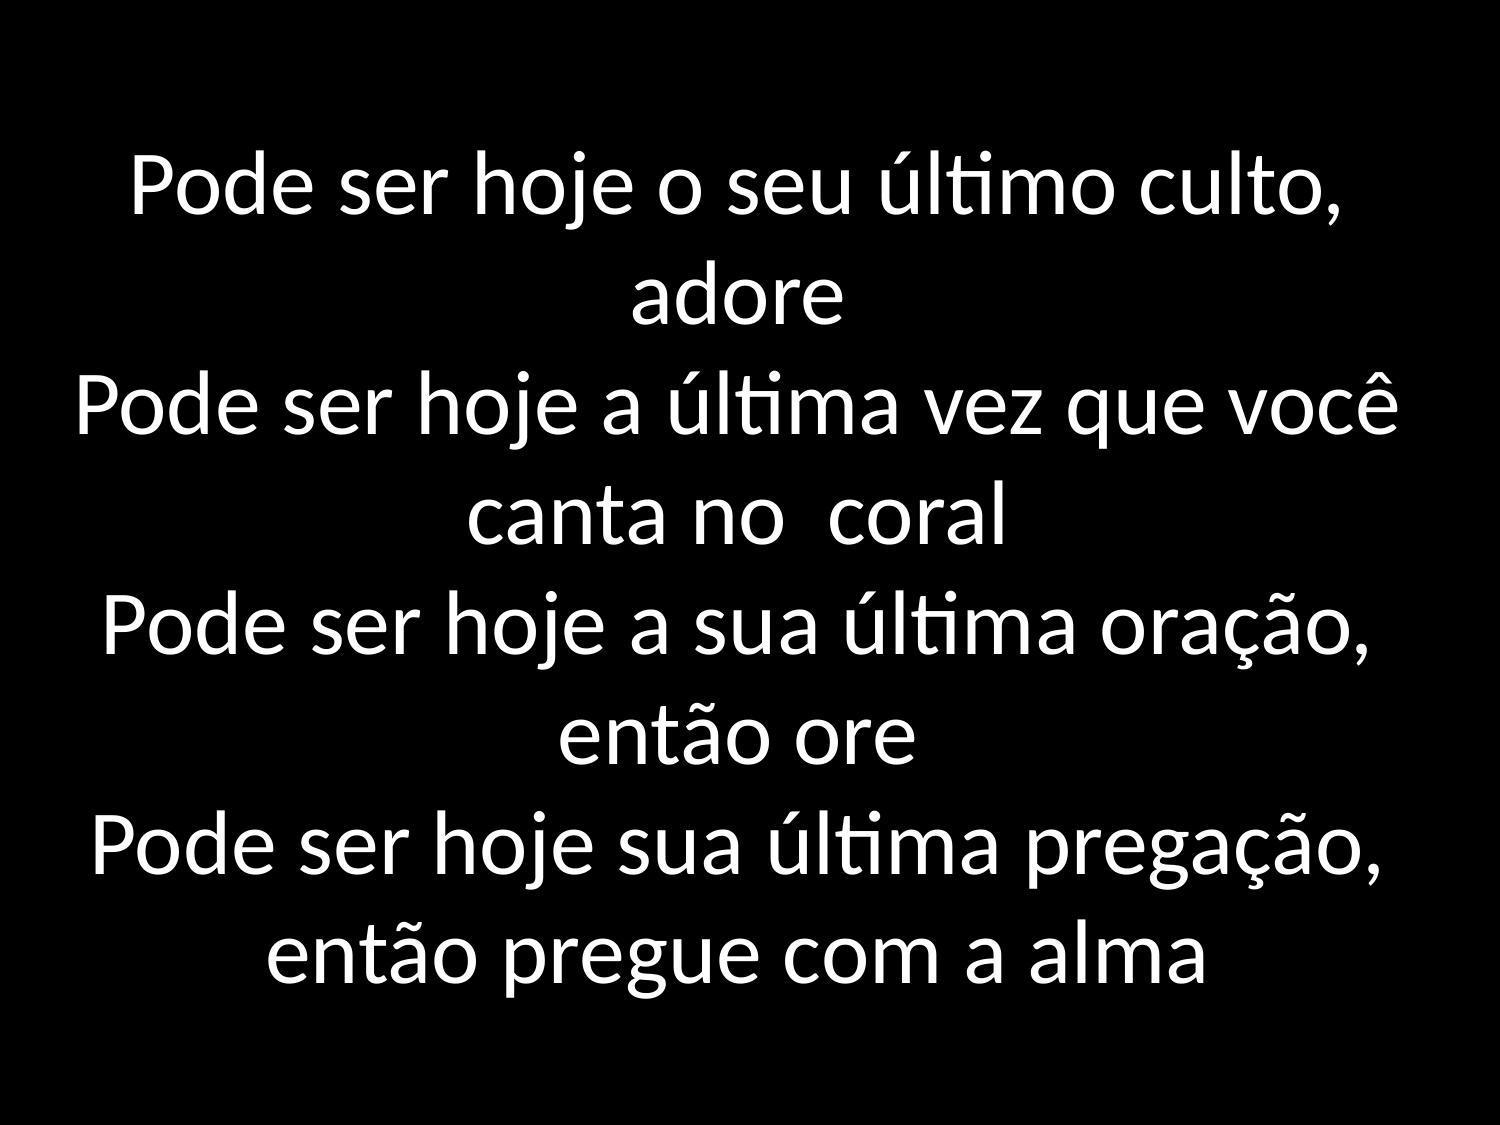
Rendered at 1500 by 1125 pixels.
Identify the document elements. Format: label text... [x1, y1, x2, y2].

title Pode ser hoje o seu último culto, adore Pode ser hoje a última vez que você canta no coral Pode ser hoje a sua última oração, então ore Pode ser hoje sua última pregação, então pregue com a alma [23, 35, 1454, 1090]
